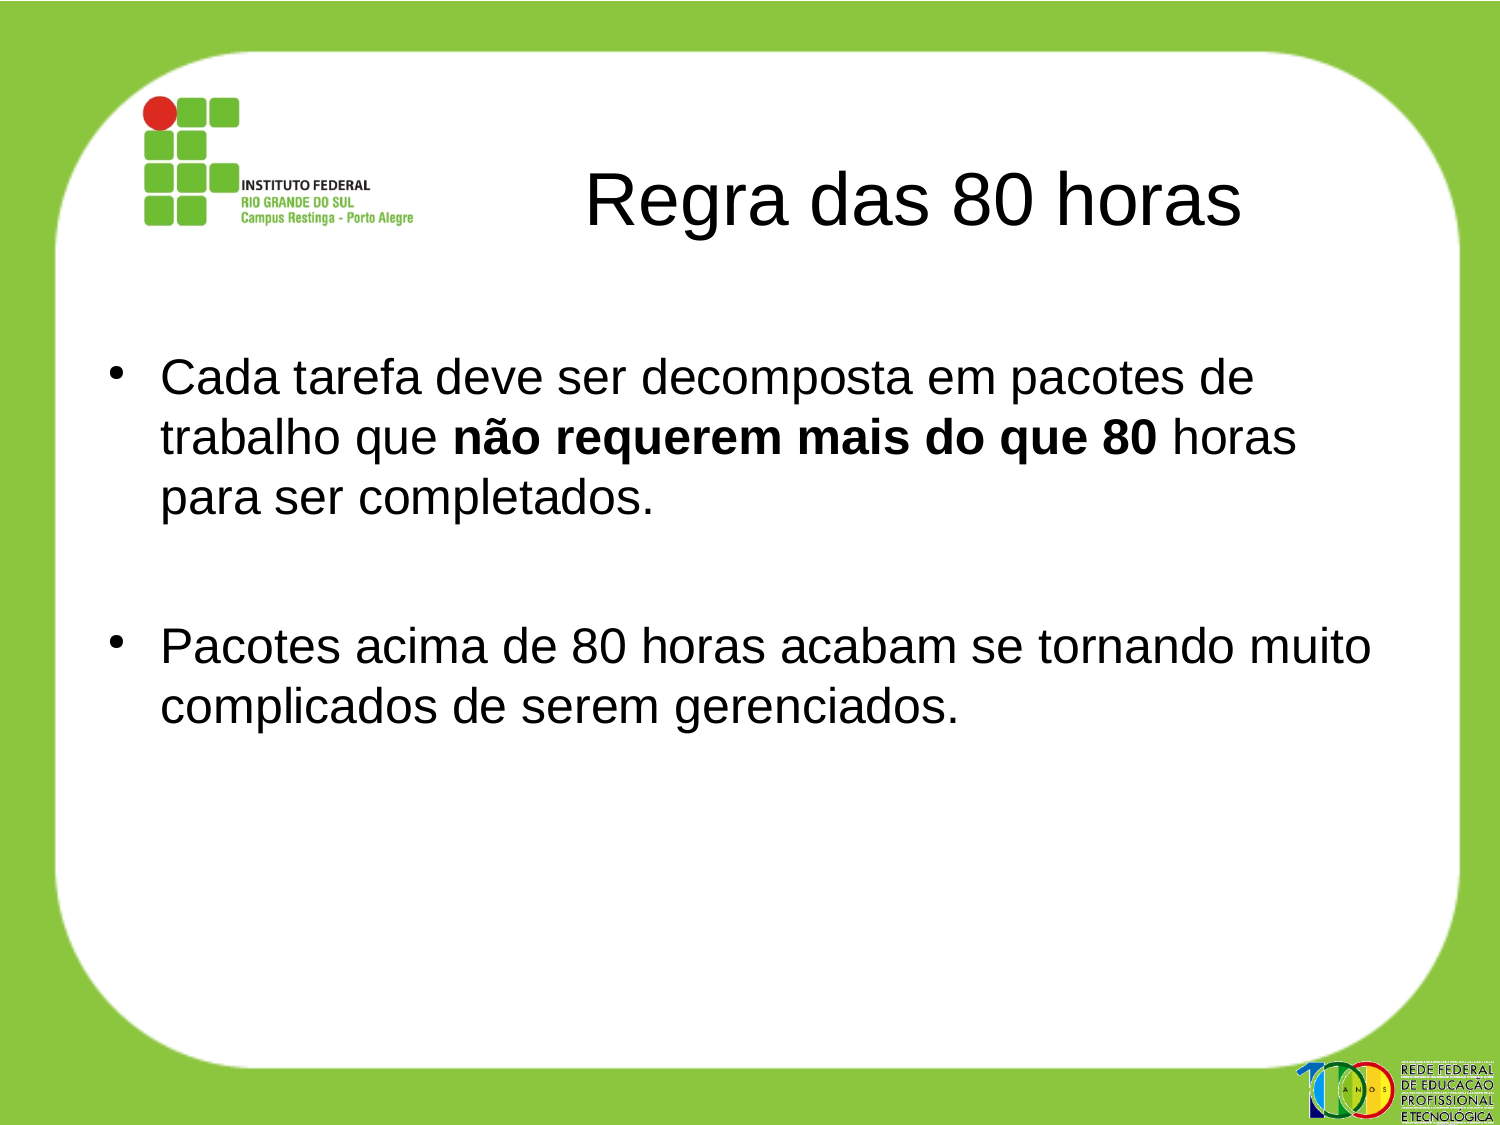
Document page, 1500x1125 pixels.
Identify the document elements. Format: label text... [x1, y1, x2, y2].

picture [0, 1, 1500, 1125]
list Cada tarefa deve ser decomposta em pacotes de trabalho que não requerem mais do que 80 horas para ser completados. Pacotes acima de 80 horas acabam se tornando muito complicados de serem gerenciados. [75, 262, 1426, 1035]
title Regra das 80 horas [534, 60, 1500, 249]
